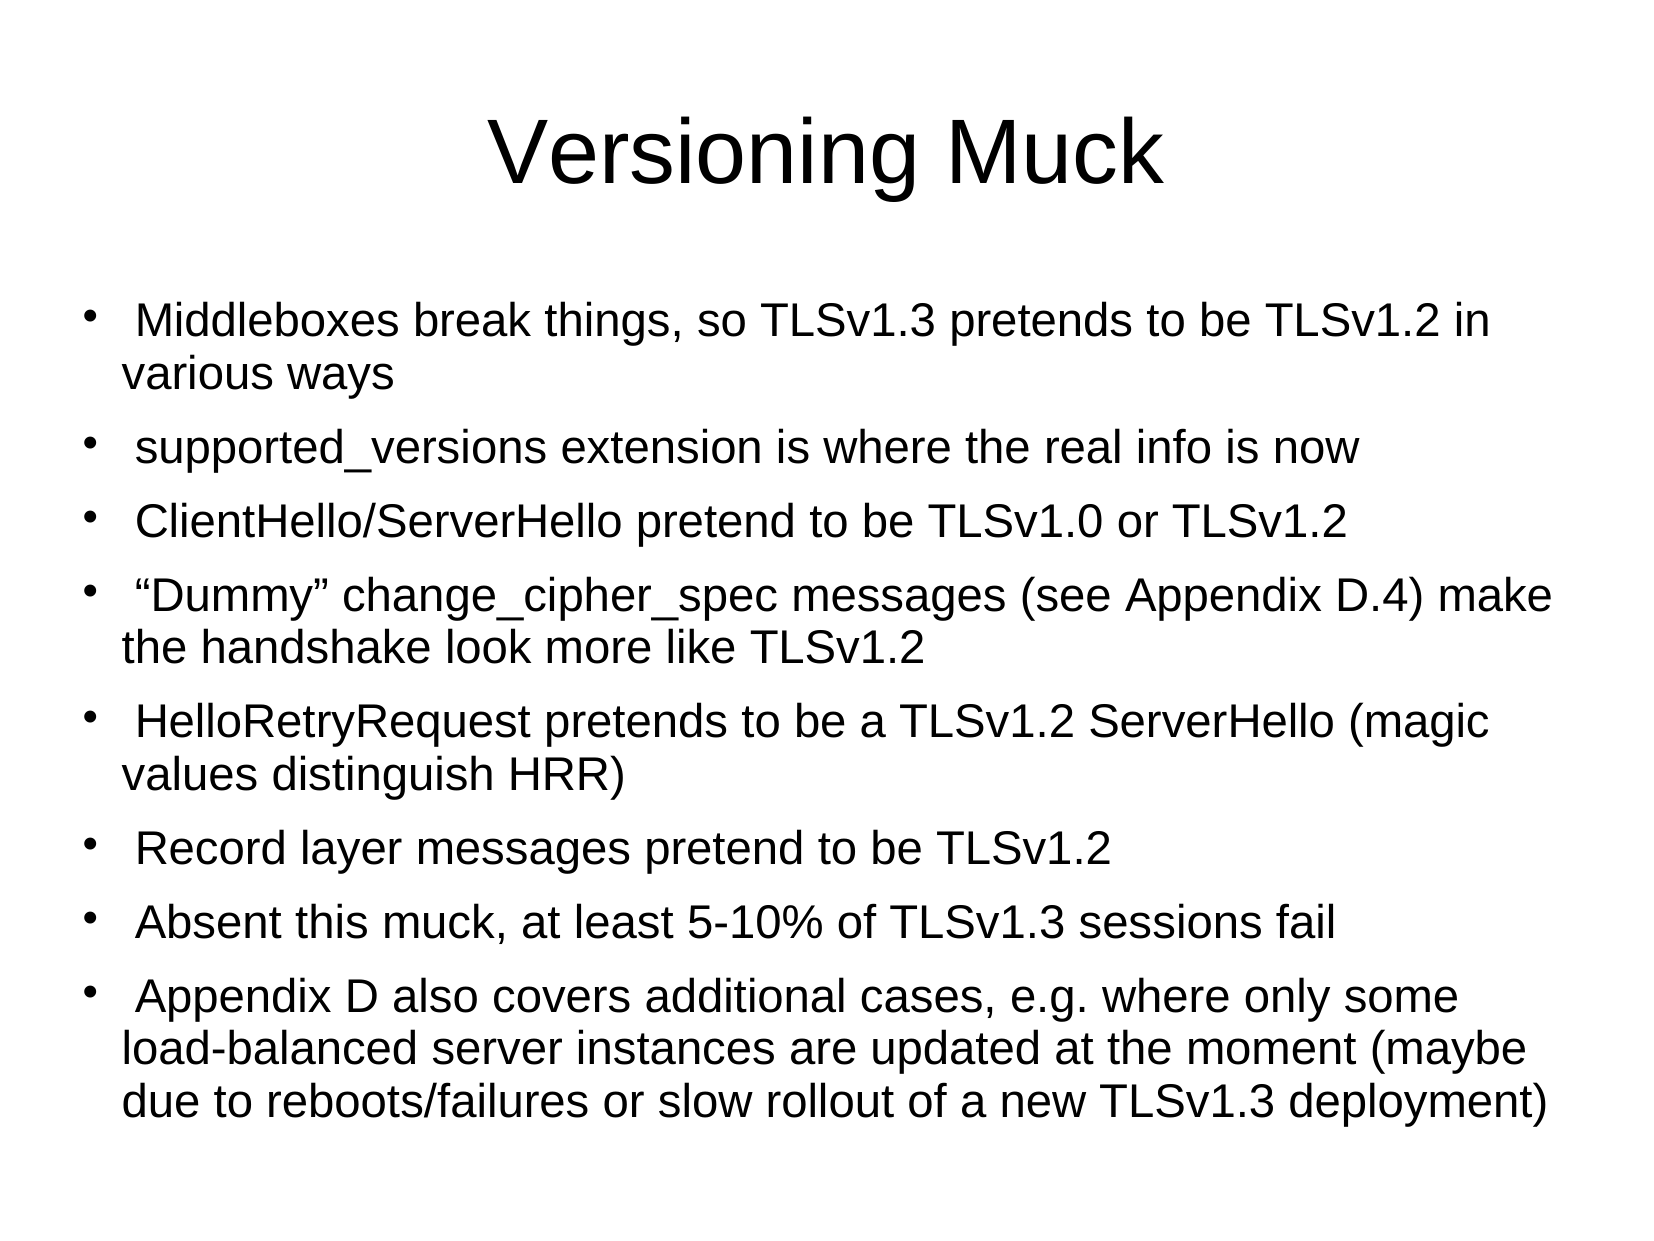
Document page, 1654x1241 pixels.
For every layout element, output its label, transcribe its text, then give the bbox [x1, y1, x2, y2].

list Middleboxes break things, so TLSv1.3 pretends to be TLSv1.2 in various ways supported_versions extension is where the real info is now ClientHello/ServerHello pretend to be TLSv1.0 or TLSv1.2 “Dummy” change_cipher_spec messages (see Appendix D.4) make the handshake look more like TLSv1.2 HelloRetryRequest pretends to be a TLSv1.2 ServerHello (magic values distinguish HRR) Record layer messages pretend to be TLSv1.2 Absent this muck, at least 5-10% of TLSv1.3 sessions fail Appendix D also covers additional cases, e.g. where only some load-balanced server instances are updated at the moment (maybe due to reboots/failures or slow rollout of a new TLSv1.3 deployment) [82, 290, 1571, 1158]
title Versioning Muck [82, 49, 1571, 257]
